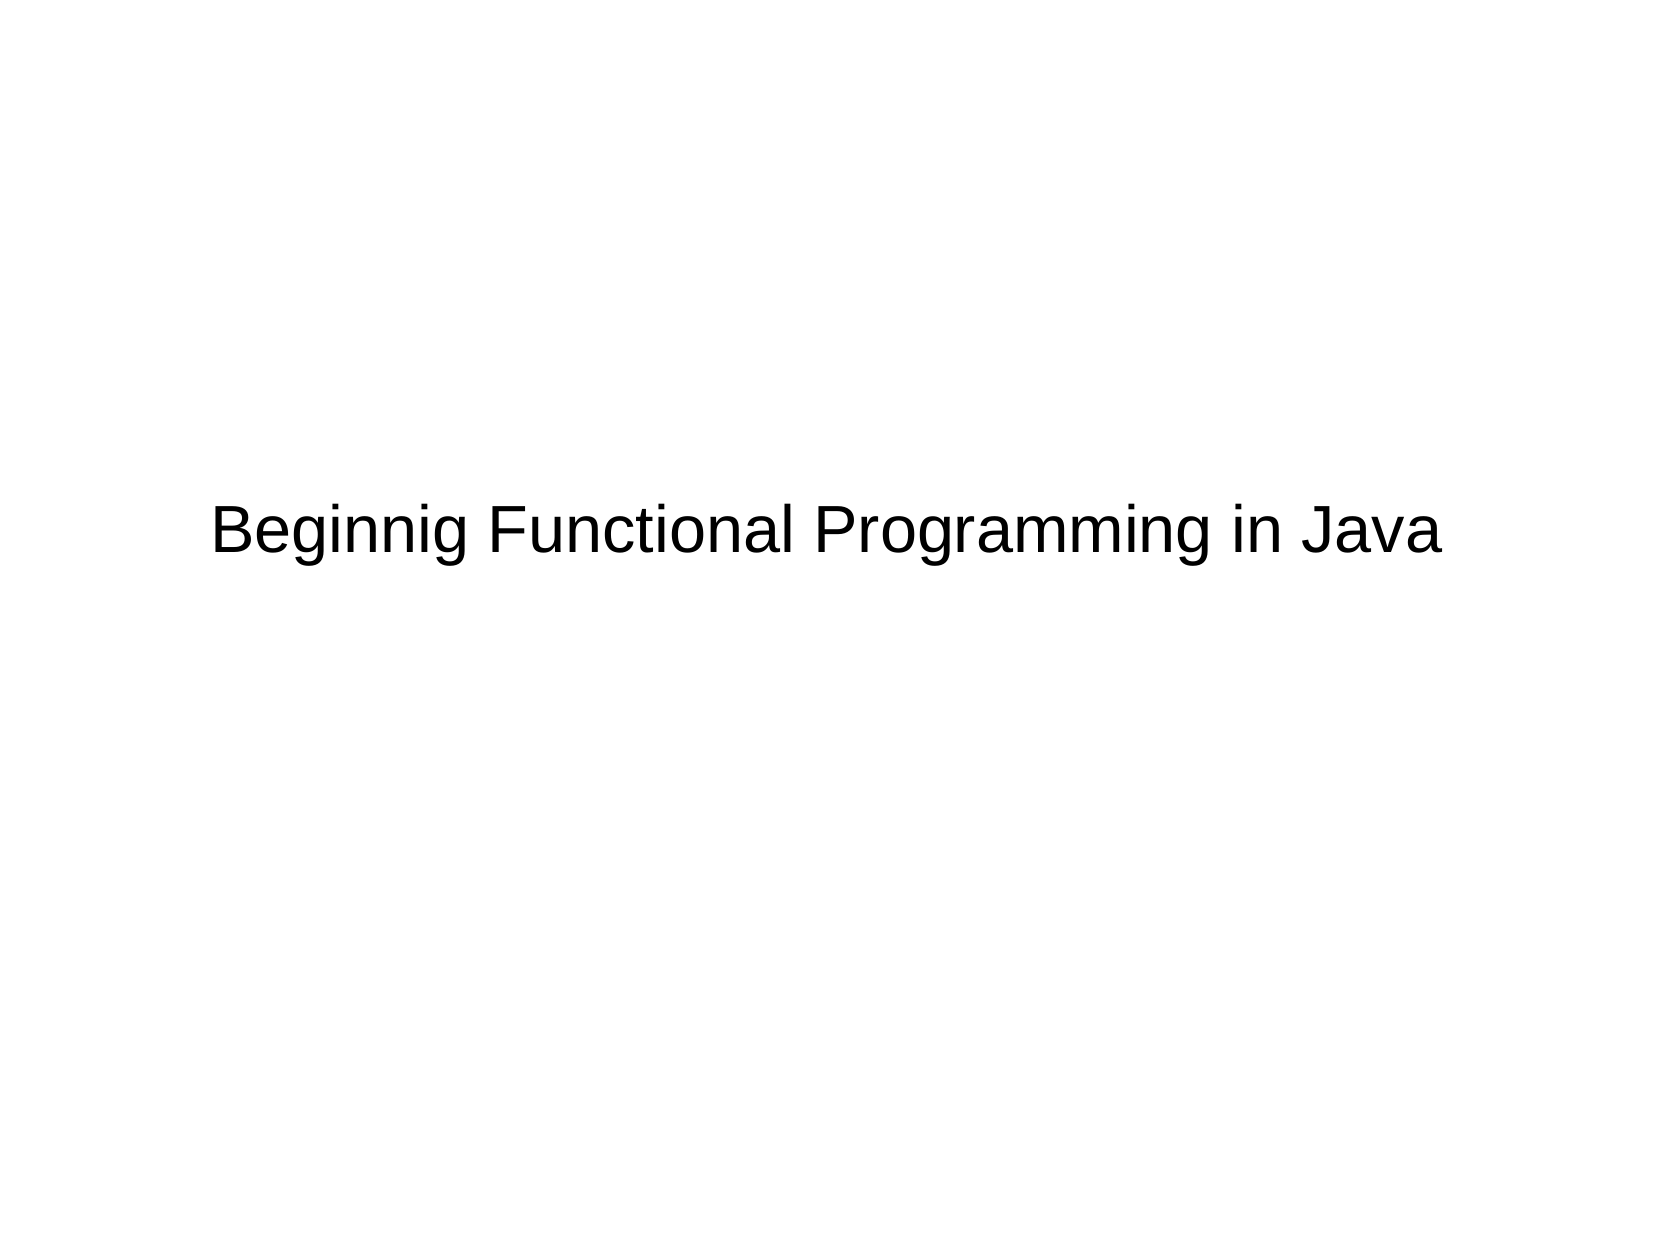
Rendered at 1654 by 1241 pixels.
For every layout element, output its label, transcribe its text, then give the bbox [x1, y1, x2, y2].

subtitle Beginnig Functional Programming in Java [82, 49, 1571, 1010]
